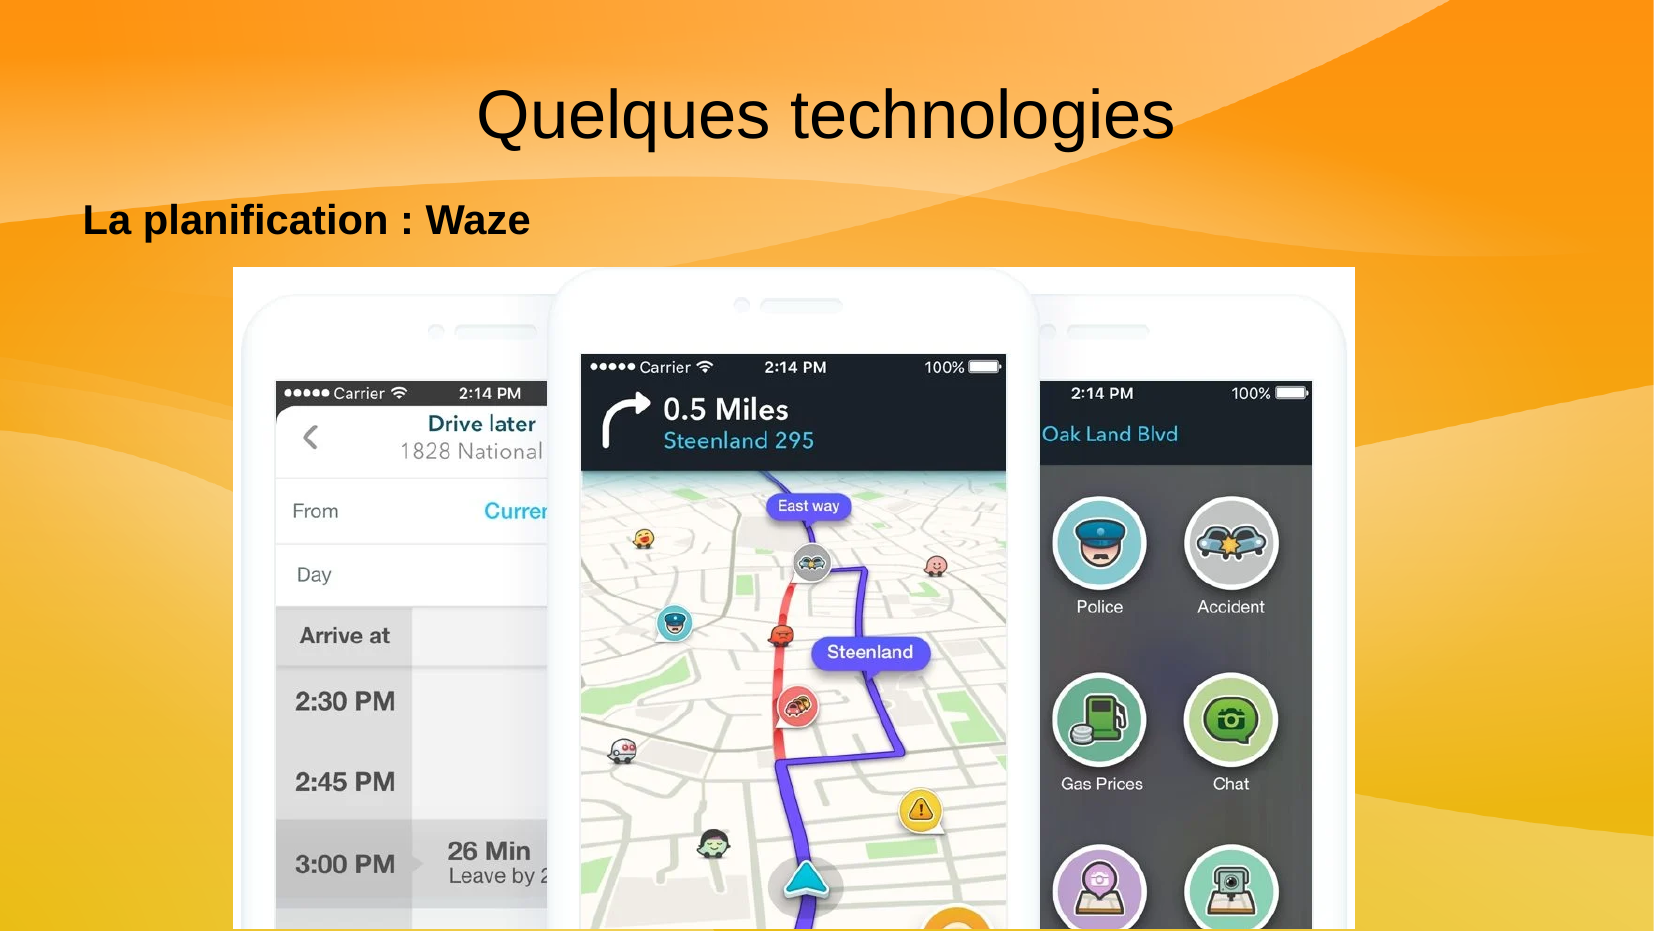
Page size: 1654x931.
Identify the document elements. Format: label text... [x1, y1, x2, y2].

list La planification : Waze [82, 196, 1571, 929]
title Quelques technologies [82, 37, 1571, 193]
picture [0, 0, 1654, 931]
